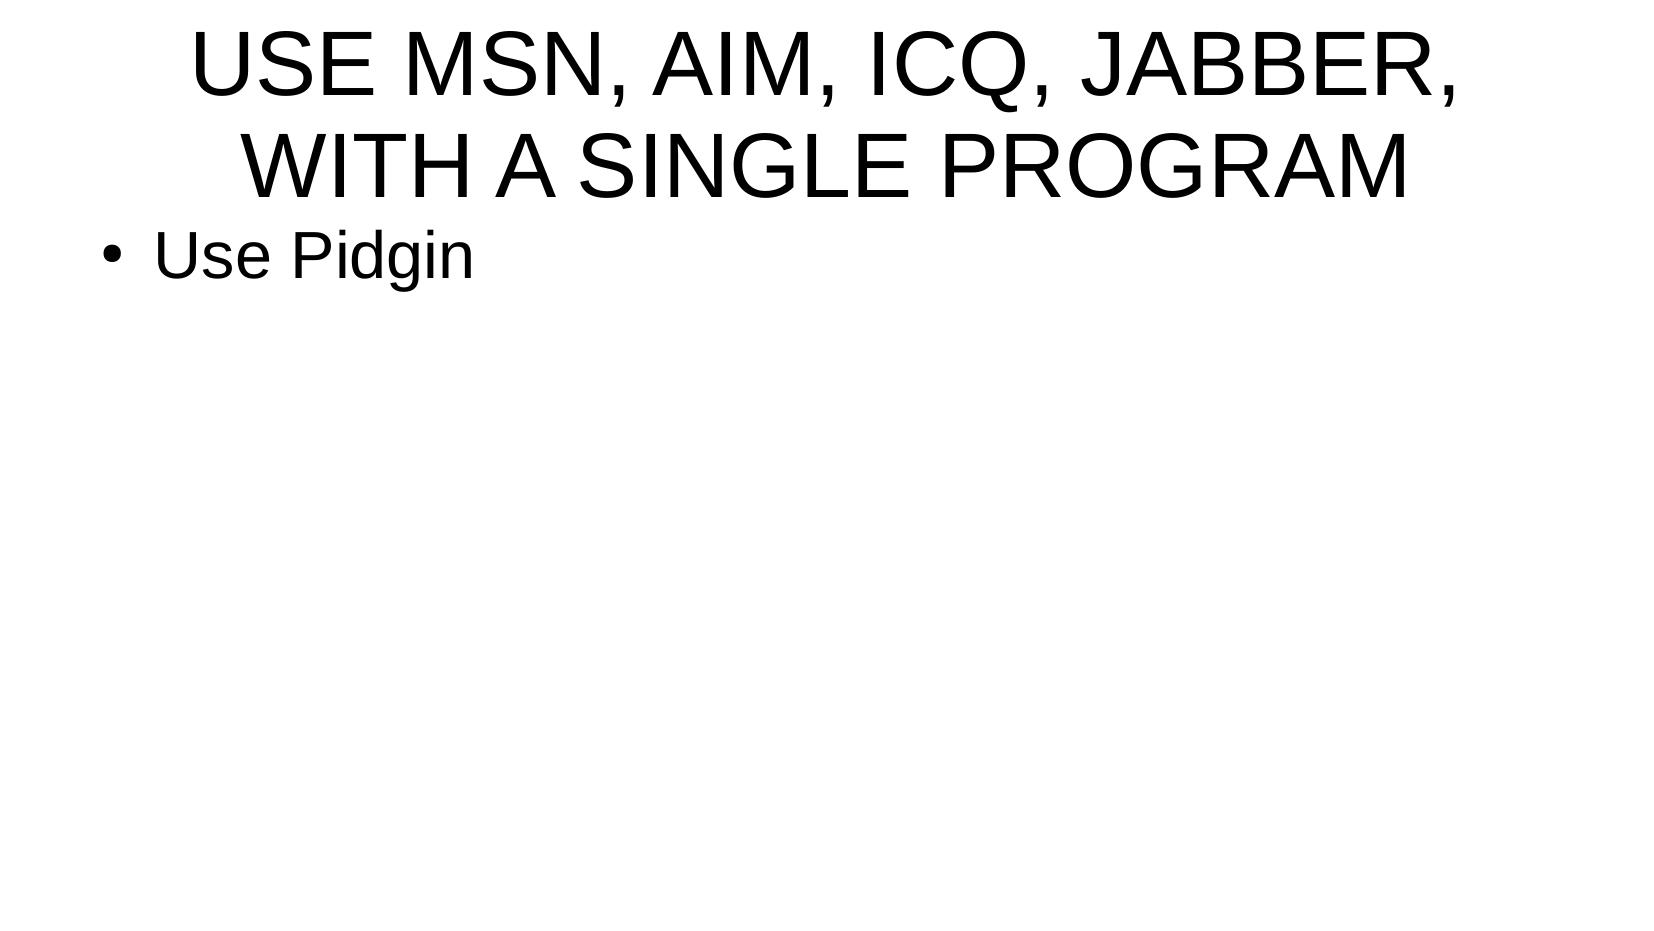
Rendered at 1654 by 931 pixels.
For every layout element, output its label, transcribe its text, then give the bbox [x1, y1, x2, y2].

list Use Pidgin [82, 217, 1571, 758]
title USE MSN, AIM, ICQ, JABBER, WITH A SINGLE PROGRAM [82, 12, 1571, 217]
